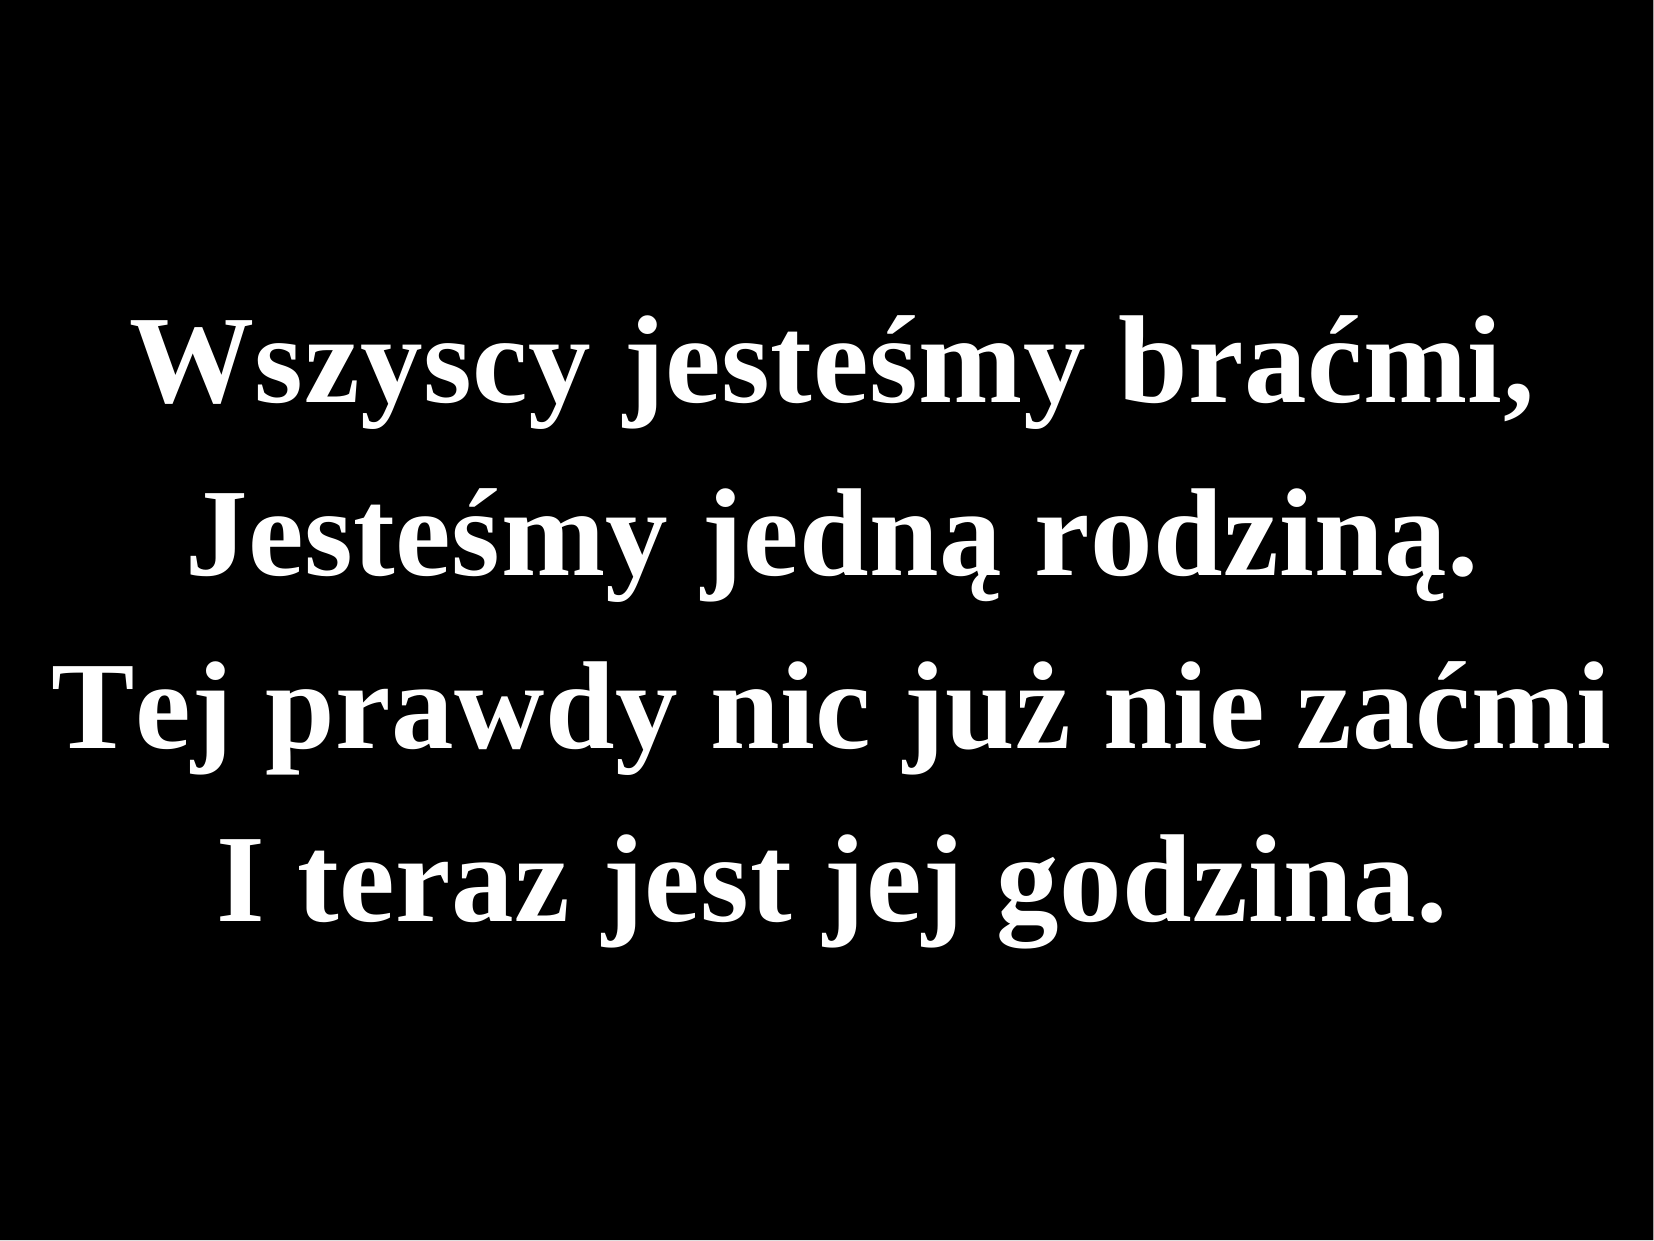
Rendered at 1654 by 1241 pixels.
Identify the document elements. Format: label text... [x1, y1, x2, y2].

title Wszyscy jesteśmy braćmi, ppp Jesteśmy jedną rodziną. ppp Tej prawdy nic już nie zaćmi ppp I teraz jest jej godzina. [0, 0, 1654, 1241]
